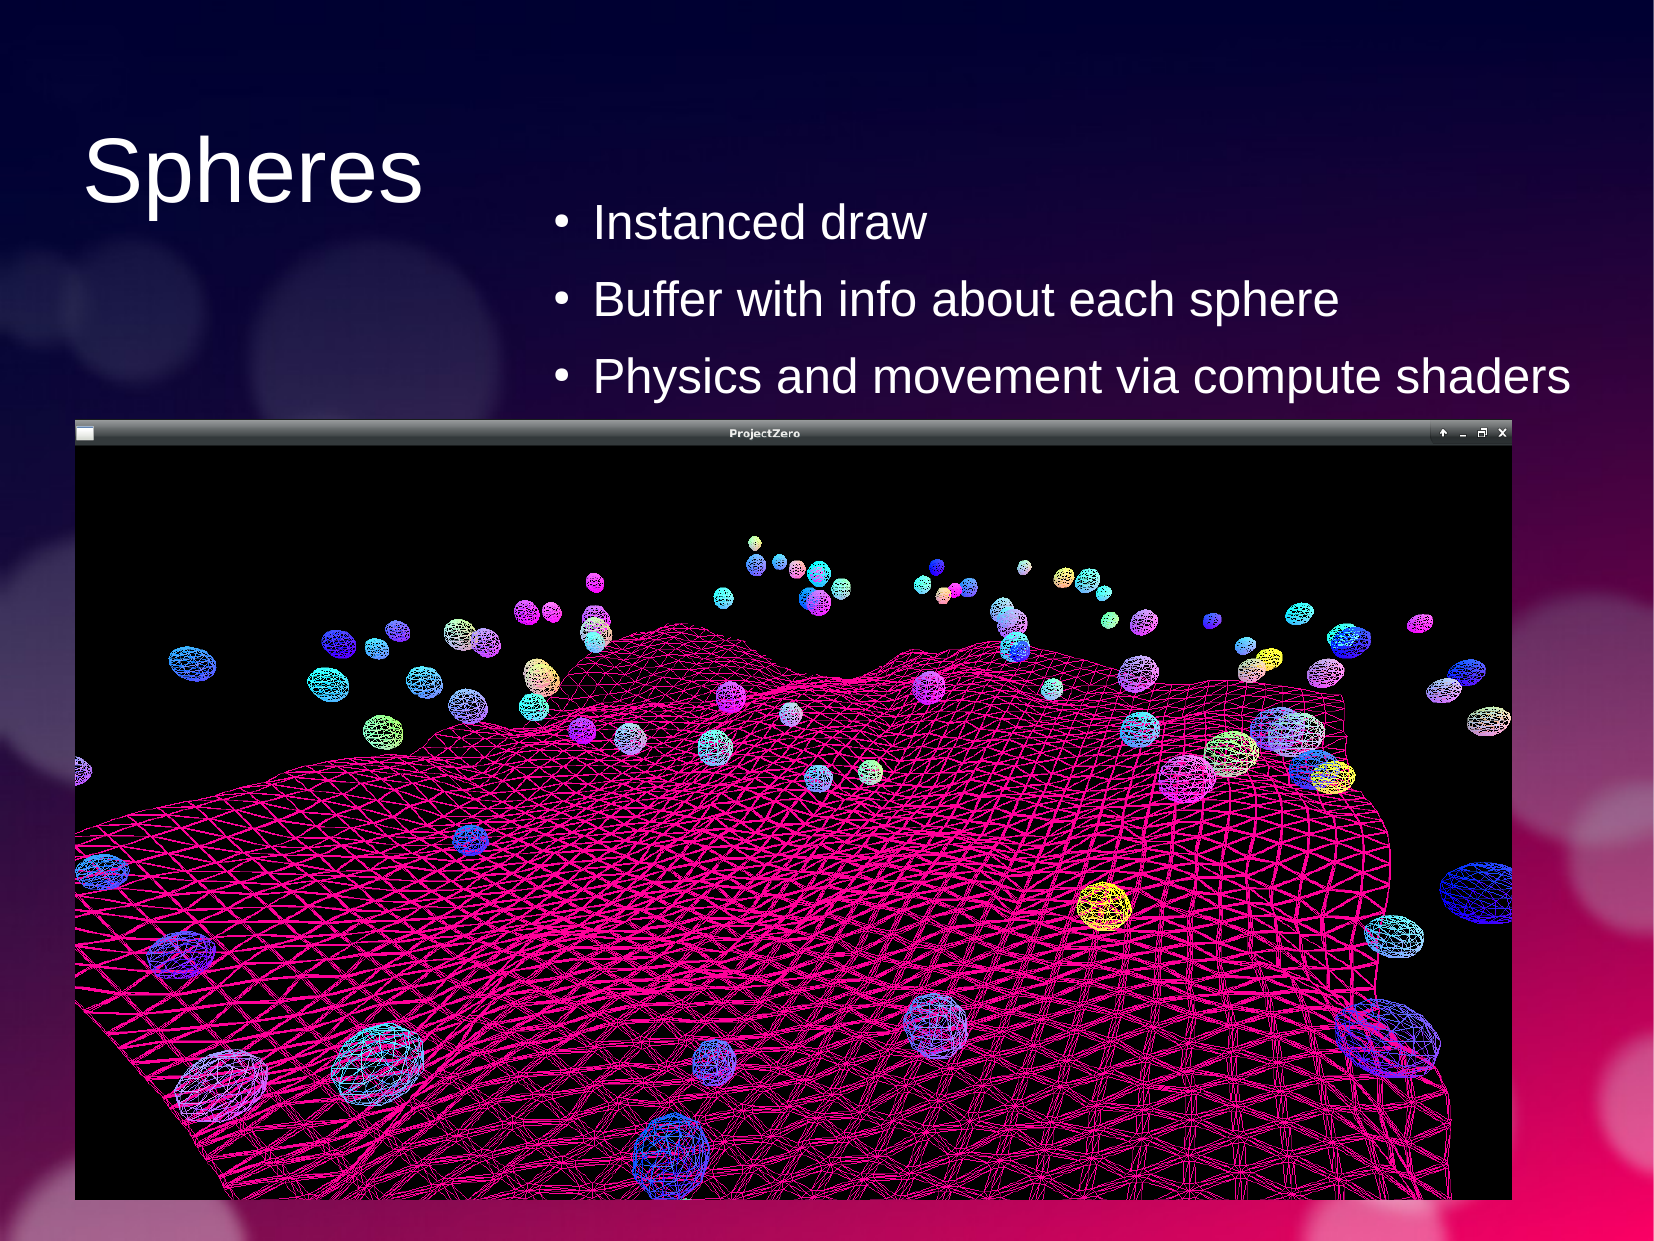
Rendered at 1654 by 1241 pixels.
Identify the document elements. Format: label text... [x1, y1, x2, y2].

list Instanced draw Buffer with info about each sphere Physics and movement via compute shaders [540, 195, 1654, 406]
picture [0, 0, 1654, 1241]
title Spheres [82, 67, 1571, 275]
